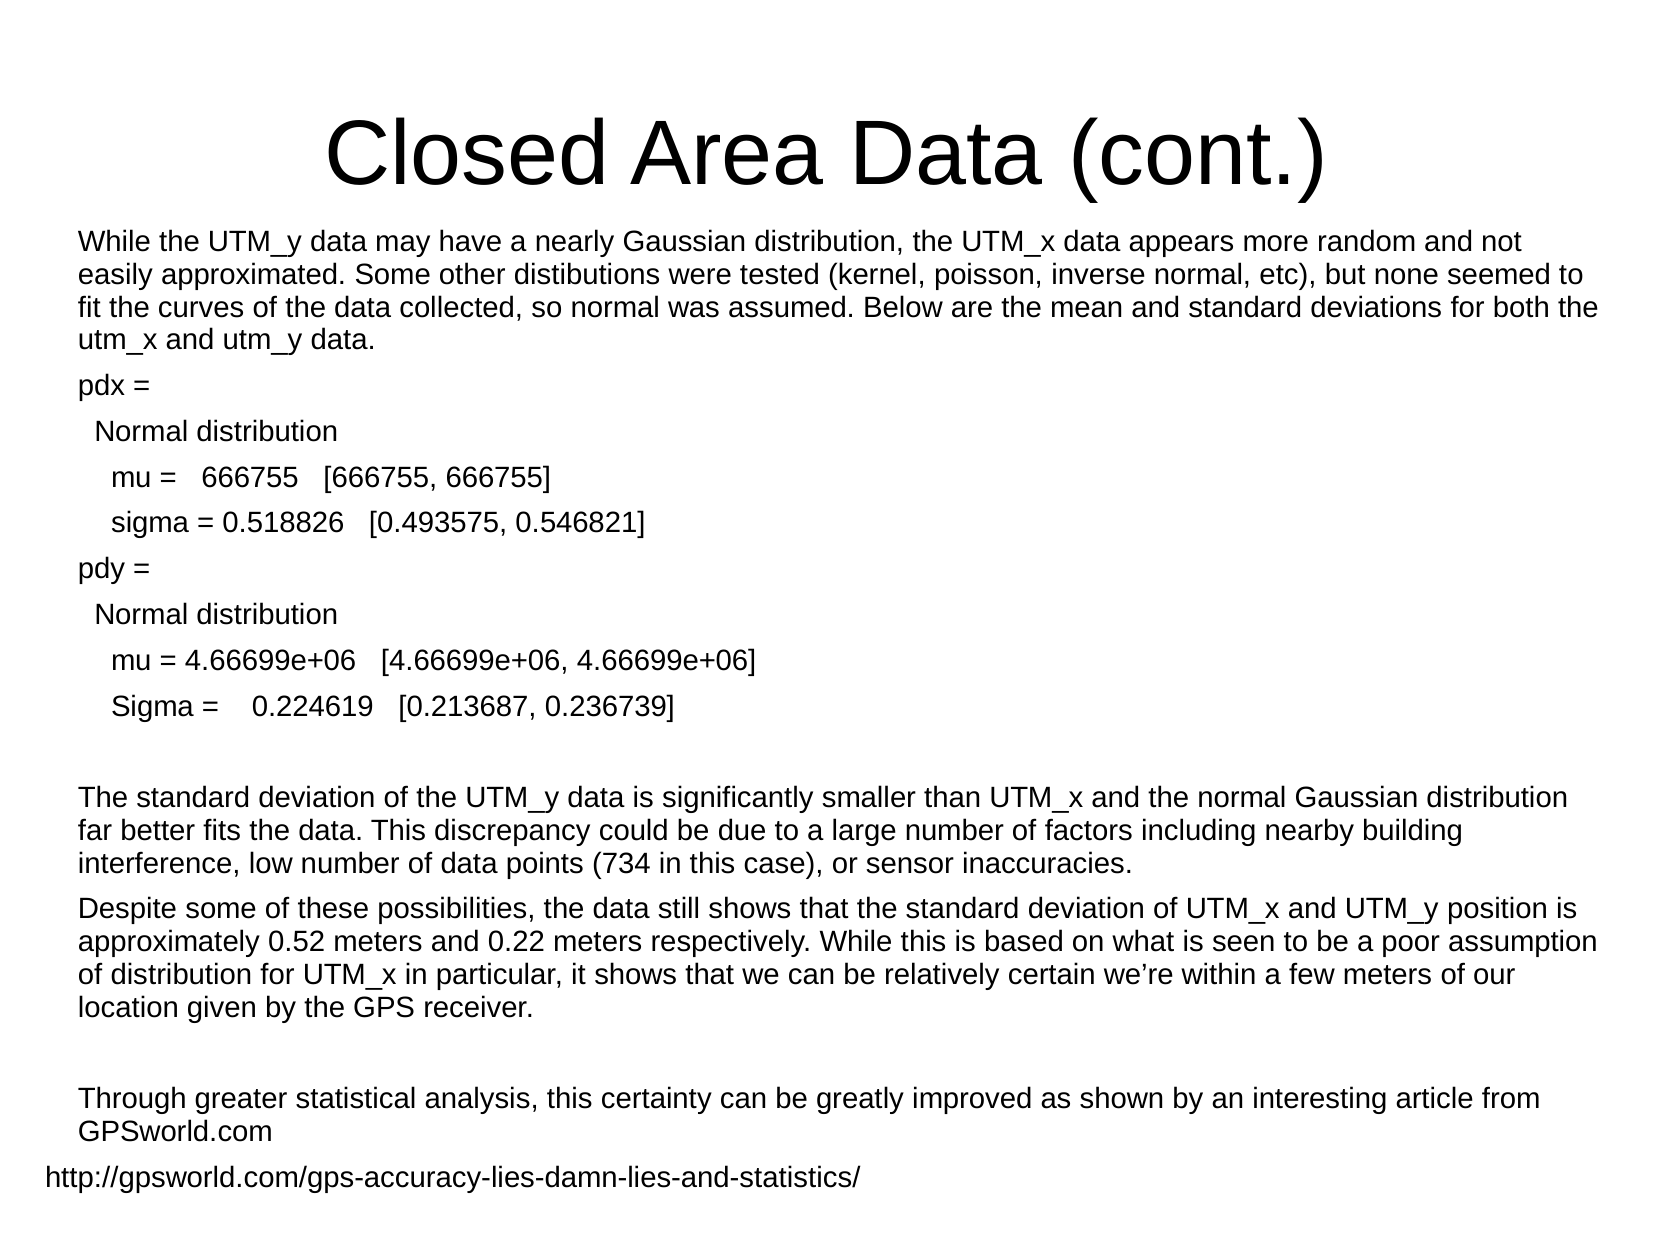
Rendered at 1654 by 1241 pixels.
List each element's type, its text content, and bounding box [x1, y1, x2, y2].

list While the UTM_y data may have a nearly Gaussian distribution, the UTM_x data appears more random and not easily approximated. Some other distibutions were tested (kernel, poisson, inverse normal, etc), but none seemed to fit the curves of the data collected, so normal was assumed. Below are the mean and standard deviations for both the utm_x and utm_y data. pdx = Normal distribution mu = 666755 [666755, 666755] sigma = 0.518826 [0.493575, 0.546821] pdy = Normal distribution mu = 4.66699e+06 [4.66699e+06, 4.66699e+06] Sigma = 0.224619 [0.213687, 0.236739] The standard deviation of the UTM_y data is significantly smaller than UTM_x and the normal Gaussian distribution far better fits the data. This discrepancy could be due to a large number of factors including nearby building interference, low number of data points (734 in this case), or sensor inaccuracies. Despite some of these possibilities, the data still shows that the standard deviation of UTM_x and UTM_y position is approximately 0.52 meters and 0.22 meters respectively. While this is based on what is seen to be a poor assumption of distribution for UTM_x in particular, it shows that we can be relatively certain we’re within a few meters of our location given by the GPS receiver. Through greater statistical analysis, this certainty can be greatly improved as shown by an interesting article from GPSworld.com http://gpsworld.com/gps-accuracy-lies-damn-lies-and-statistics/ [45, 225, 1606, 1201]
title Closed Area Data (cont.) [82, 49, 1571, 225]
